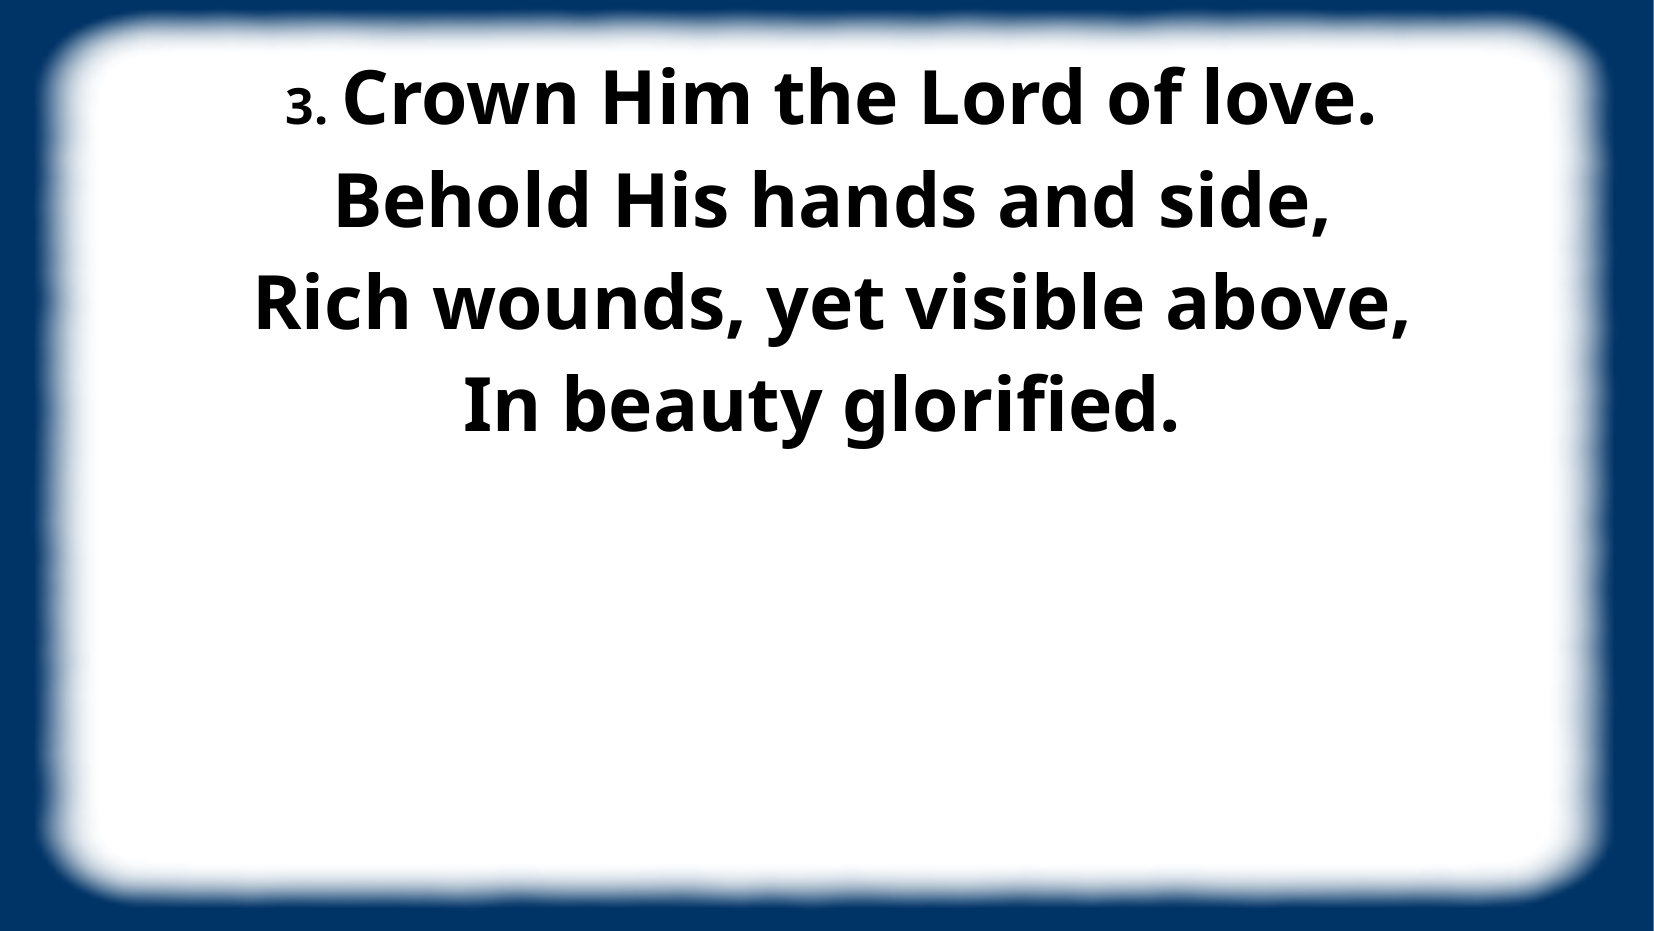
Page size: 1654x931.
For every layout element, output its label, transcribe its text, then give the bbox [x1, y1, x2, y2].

text_box 3. Crown Him the Lord of love. Behold His hands and side, Rich wounds, yet visible above, In beauty glorified. [90, 37, 1576, 541]
picture [0, 0, 1654, 931]
